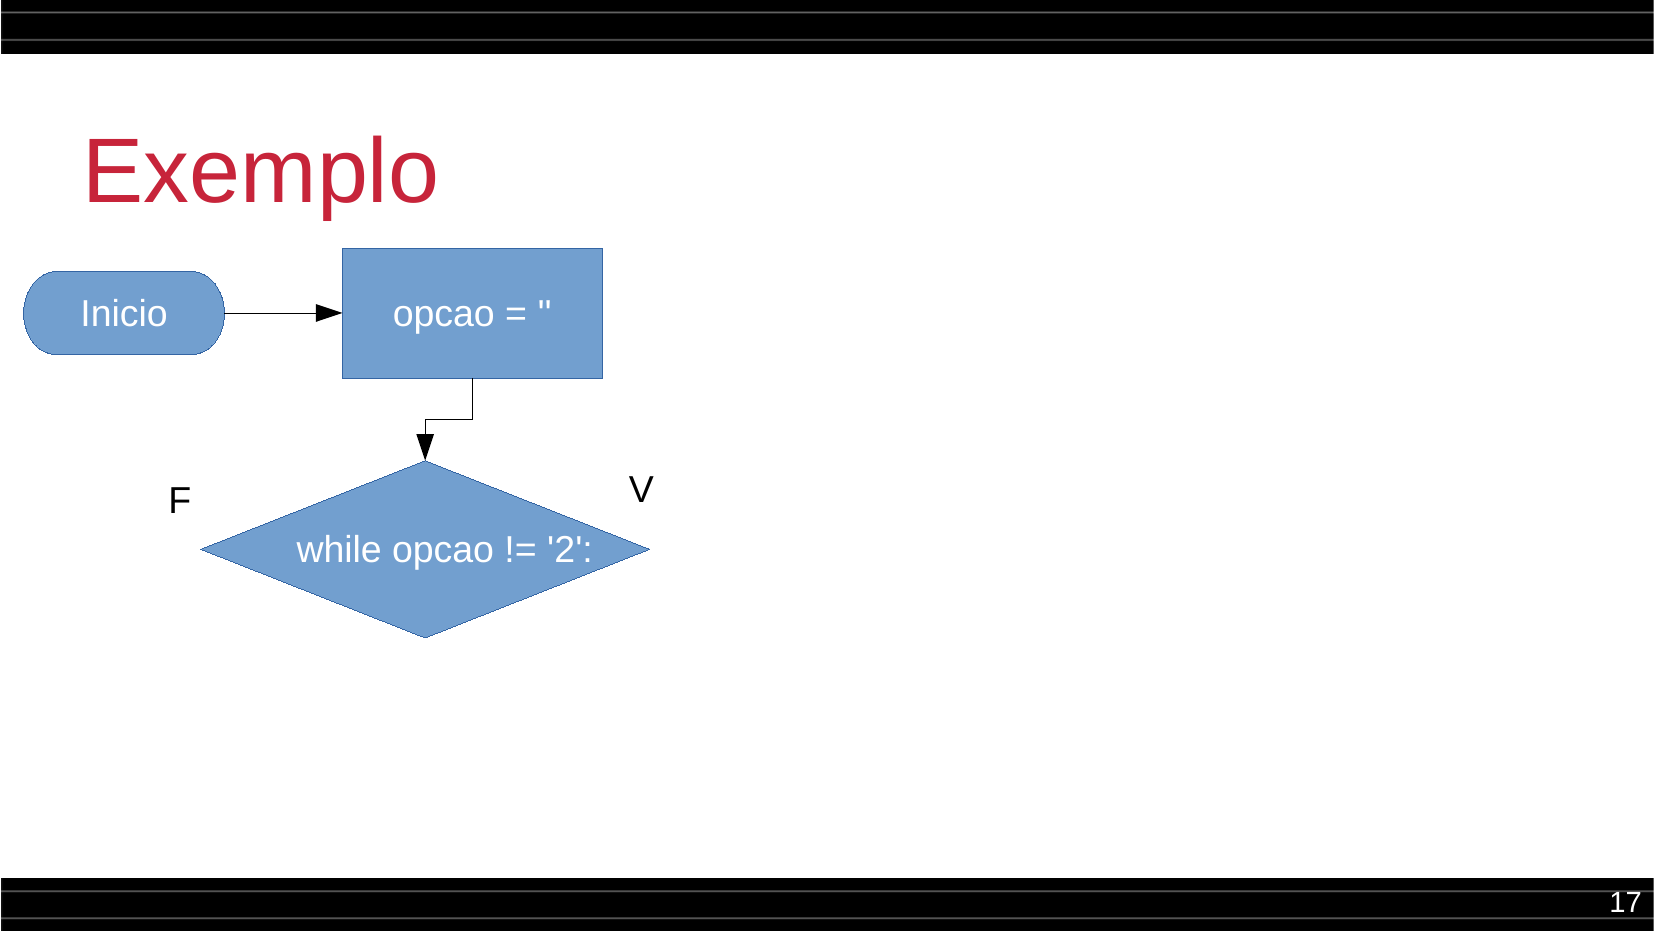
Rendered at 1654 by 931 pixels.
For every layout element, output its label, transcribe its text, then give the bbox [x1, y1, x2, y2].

text_box Inicio [23, 271, 225, 355]
picture [1, 878, 1654, 931]
text_box opcao = '' [342, 248, 603, 379]
text_box V [614, 460, 686, 518]
text_box F [153, 472, 225, 532]
picture [1, 0, 1654, 54]
text_box while opcao != '2': [200, 460, 650, 638]
title Exemplo [82, 92, 1571, 249]
